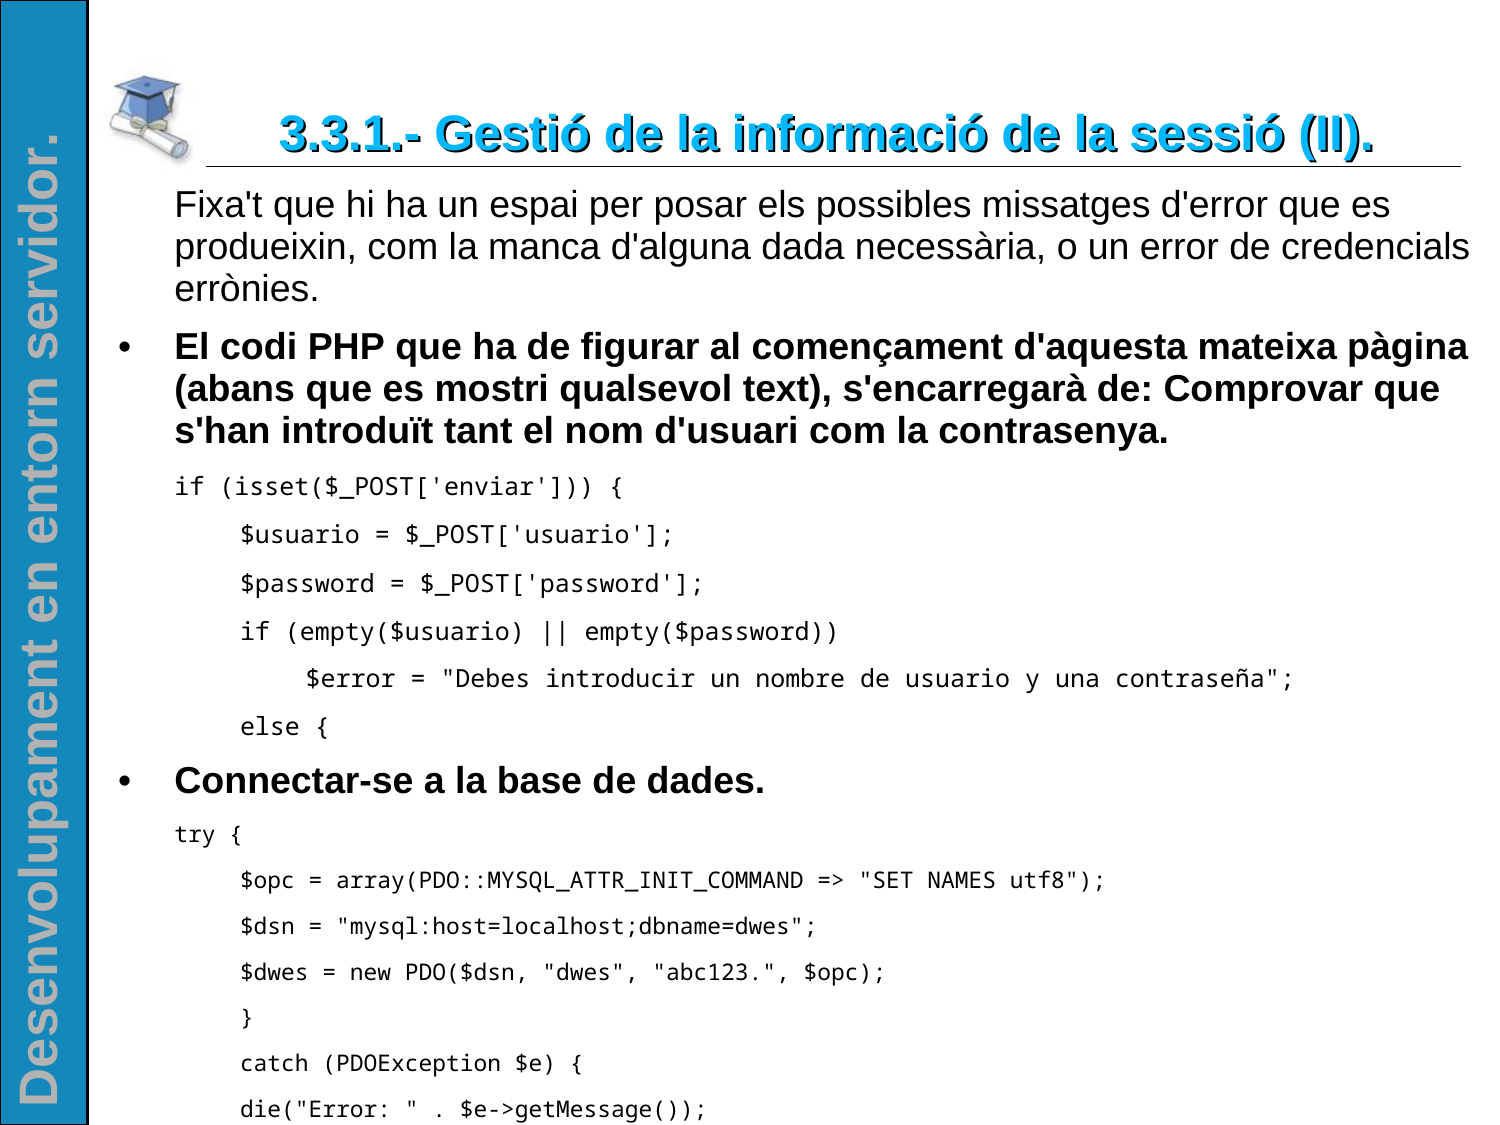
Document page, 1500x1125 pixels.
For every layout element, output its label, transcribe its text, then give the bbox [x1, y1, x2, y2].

list Fixa't que hi ha un espai per posar els possibles missatges d'error que es produeixin, com la manca d'alguna dada necessària, o un error de credencials errònies. El codi PHP que ha de figurar al començament d'aquesta mateixa pàgina (abans que es mostri qualsevol text), s'encarregarà de: Comprovar que s'han introduït tant el nom d'usuari com la contrasenya. if (isset($_POST['enviar'])) { $usuario = $_POST['usuario']; $password = $_POST['password']; if (empty($usuario) || empty($password)) $error = "Debes introducir un nombre de usuario y una contraseña"; else { Connectar-se a la base de dades. try { $opc = array(PDO::MYSQL_ATTR_INIT_COMMAND => "SET NAMES utf8"); $dsn = "mysql:host=localhost;dbname=dwes"; $dwes = new PDO($dsn, "dwes", "abc123.", $opc); } catch (PDOException $e) { die("Error: " . $e->getMessage()); } [118, 183, 1477, 1104]
title 3.3.1.- Gestió de la informació de la sessió (II). [206, 88, 1447, 178]
picture [93, 61, 206, 174]
